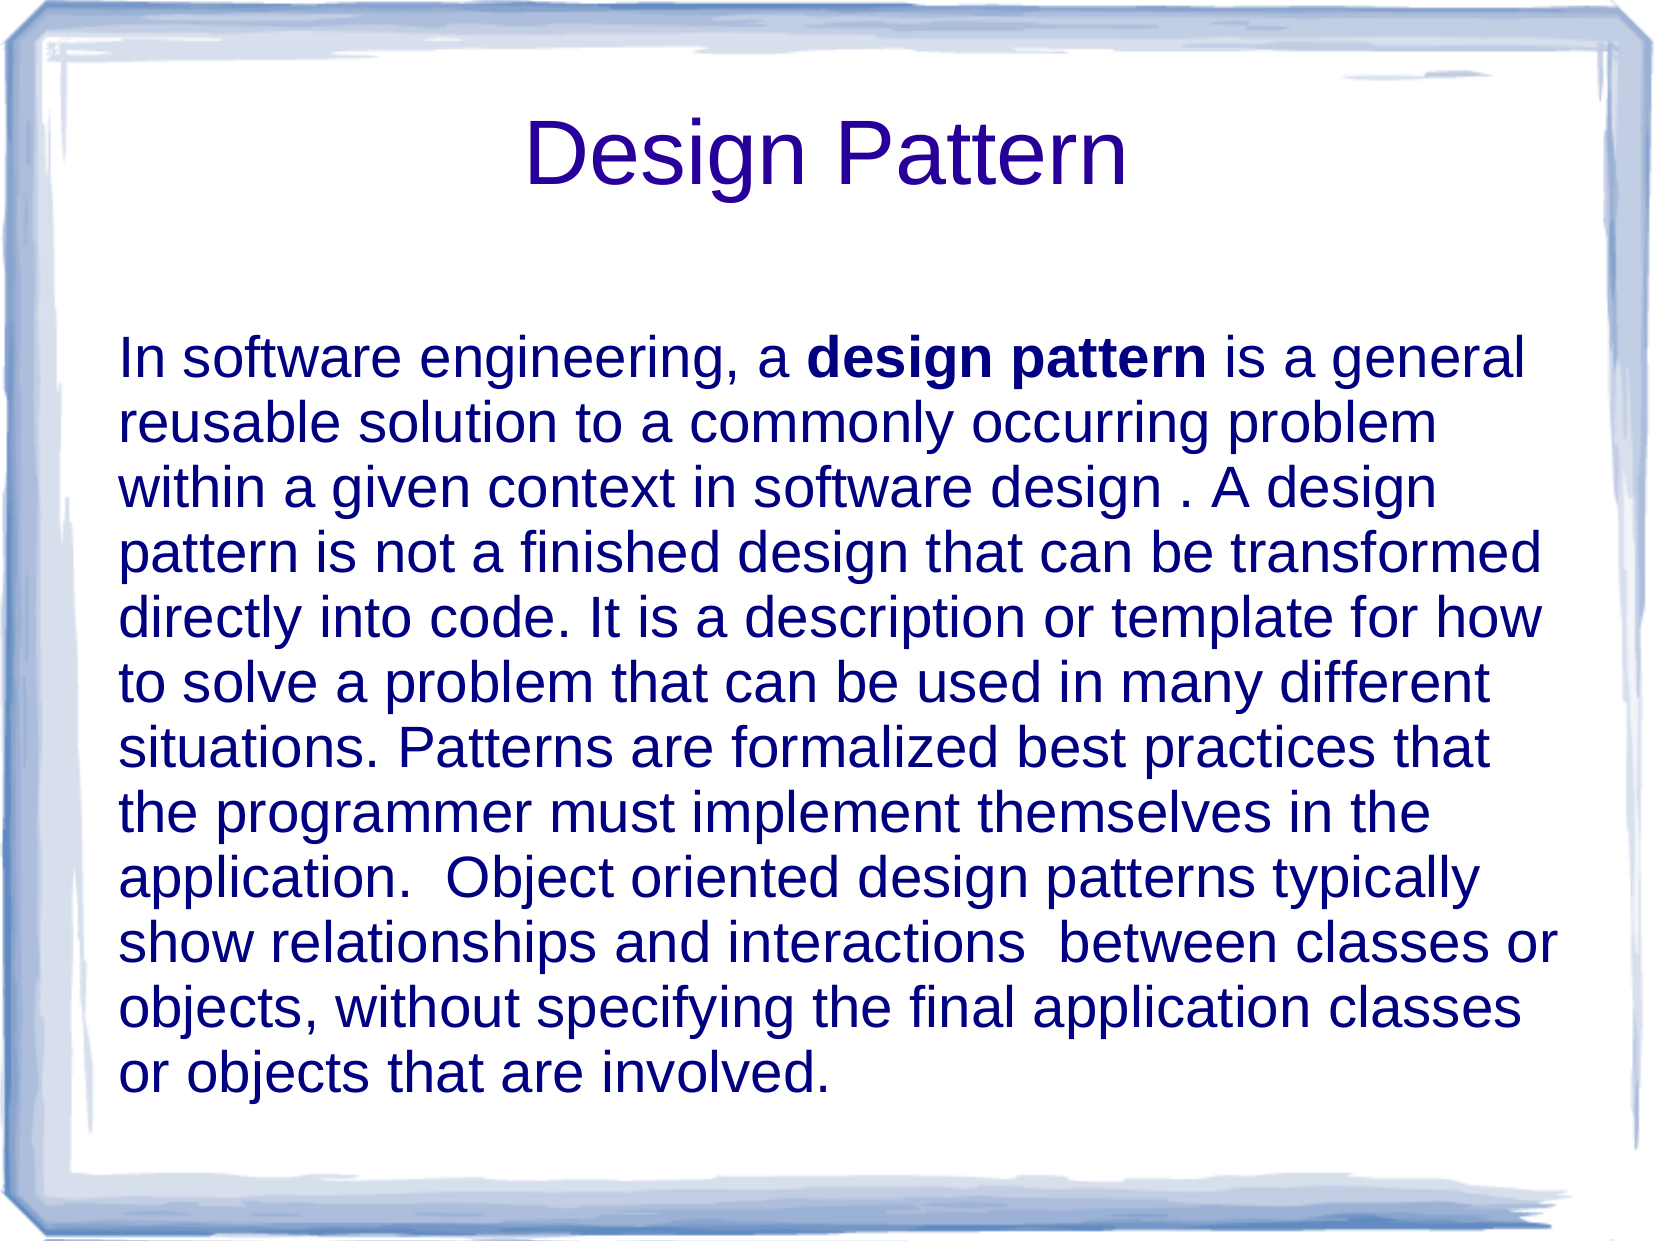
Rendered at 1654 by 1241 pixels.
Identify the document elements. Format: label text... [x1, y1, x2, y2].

list In software engineering, a design pattern is a general reusable solution to a commonly occurring problem within a given context in software design . A design pattern is not a finished design that can be transformed directly into code. It is a description or template for how to solve a problem that can be used in many different situations. Patterns are formalized best practices that the programmer must implement themselves in the application. Object oriented design patterns typically show relationships and interactions between classes or objects, without specifying the final application classes or objects that are involved. [118, 324, 1571, 1123]
title Design Pattern [82, 49, 1571, 257]
picture [0, 0, 1654, 1241]
